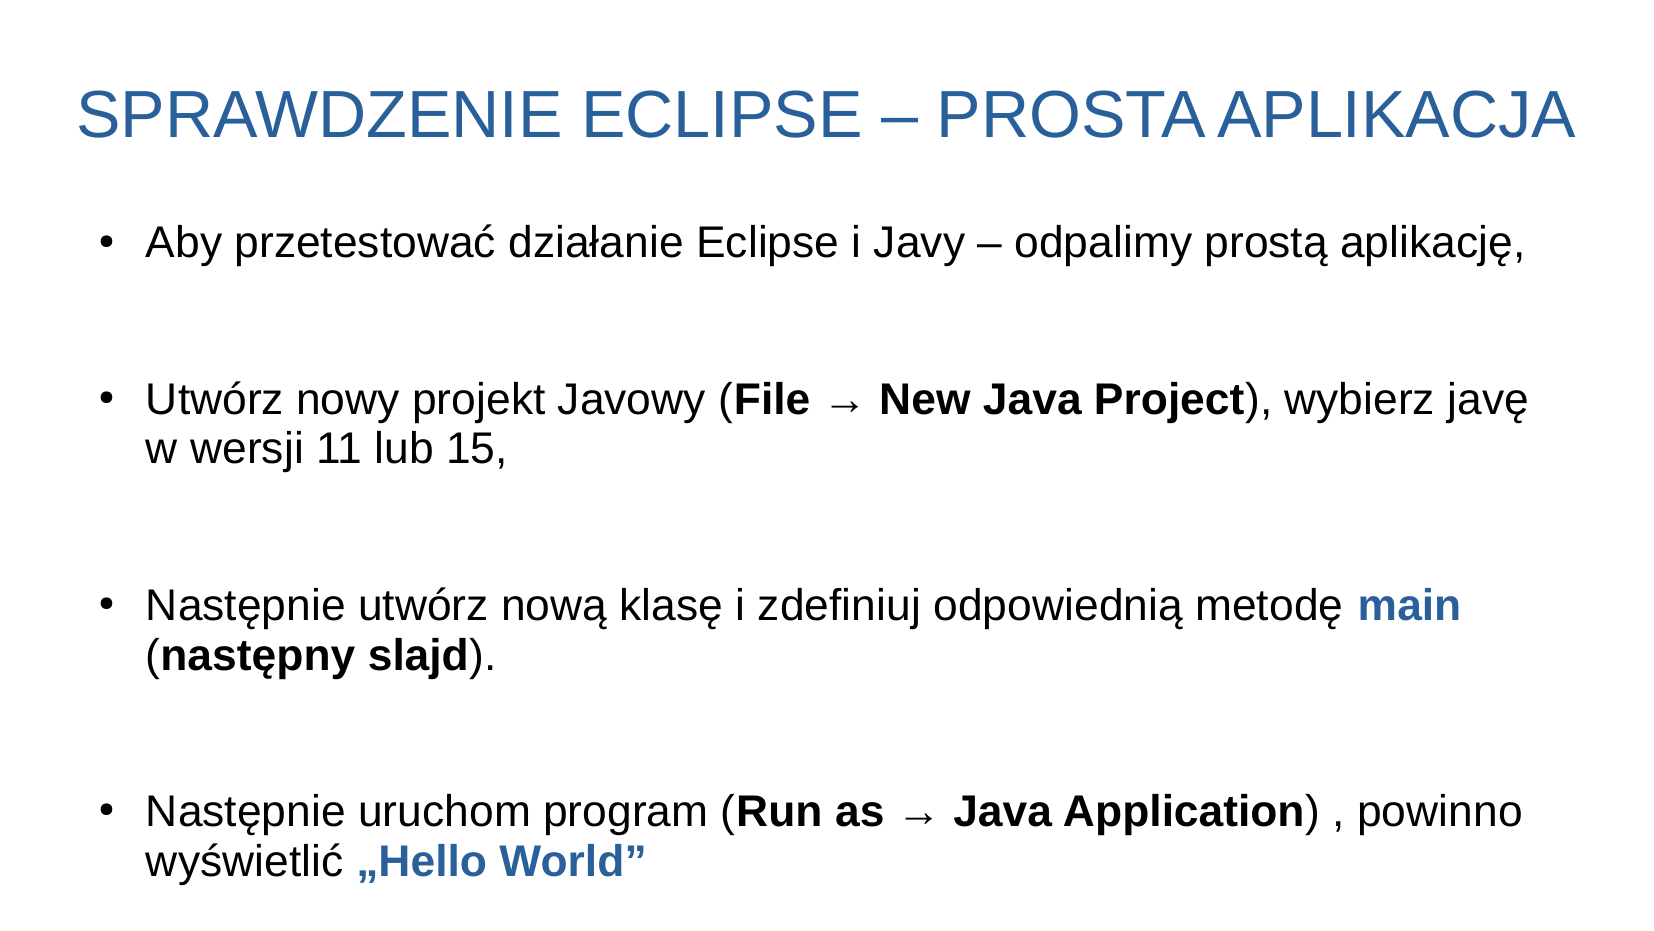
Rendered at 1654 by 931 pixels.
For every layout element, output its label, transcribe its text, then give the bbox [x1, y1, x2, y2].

title SPRAWDZENIE ECLIPSE – PROSTA APLIKACJA [29, 30, 1625, 199]
list Aby przetestować działanie Eclipse i Javy – odpalimy prostą aplikację, Utwórz nowy projekt Javowy (File → New Java Project), wybierz javę w wersji 11 lub 15, Następnie utwórz nową klasę i zdefiniuj odpowiednią metodę main (następny slajd). Następnie uruchom program (Run as → Java Application) , powinno wyświetlić „Hello World” [82, 217, 1571, 886]
